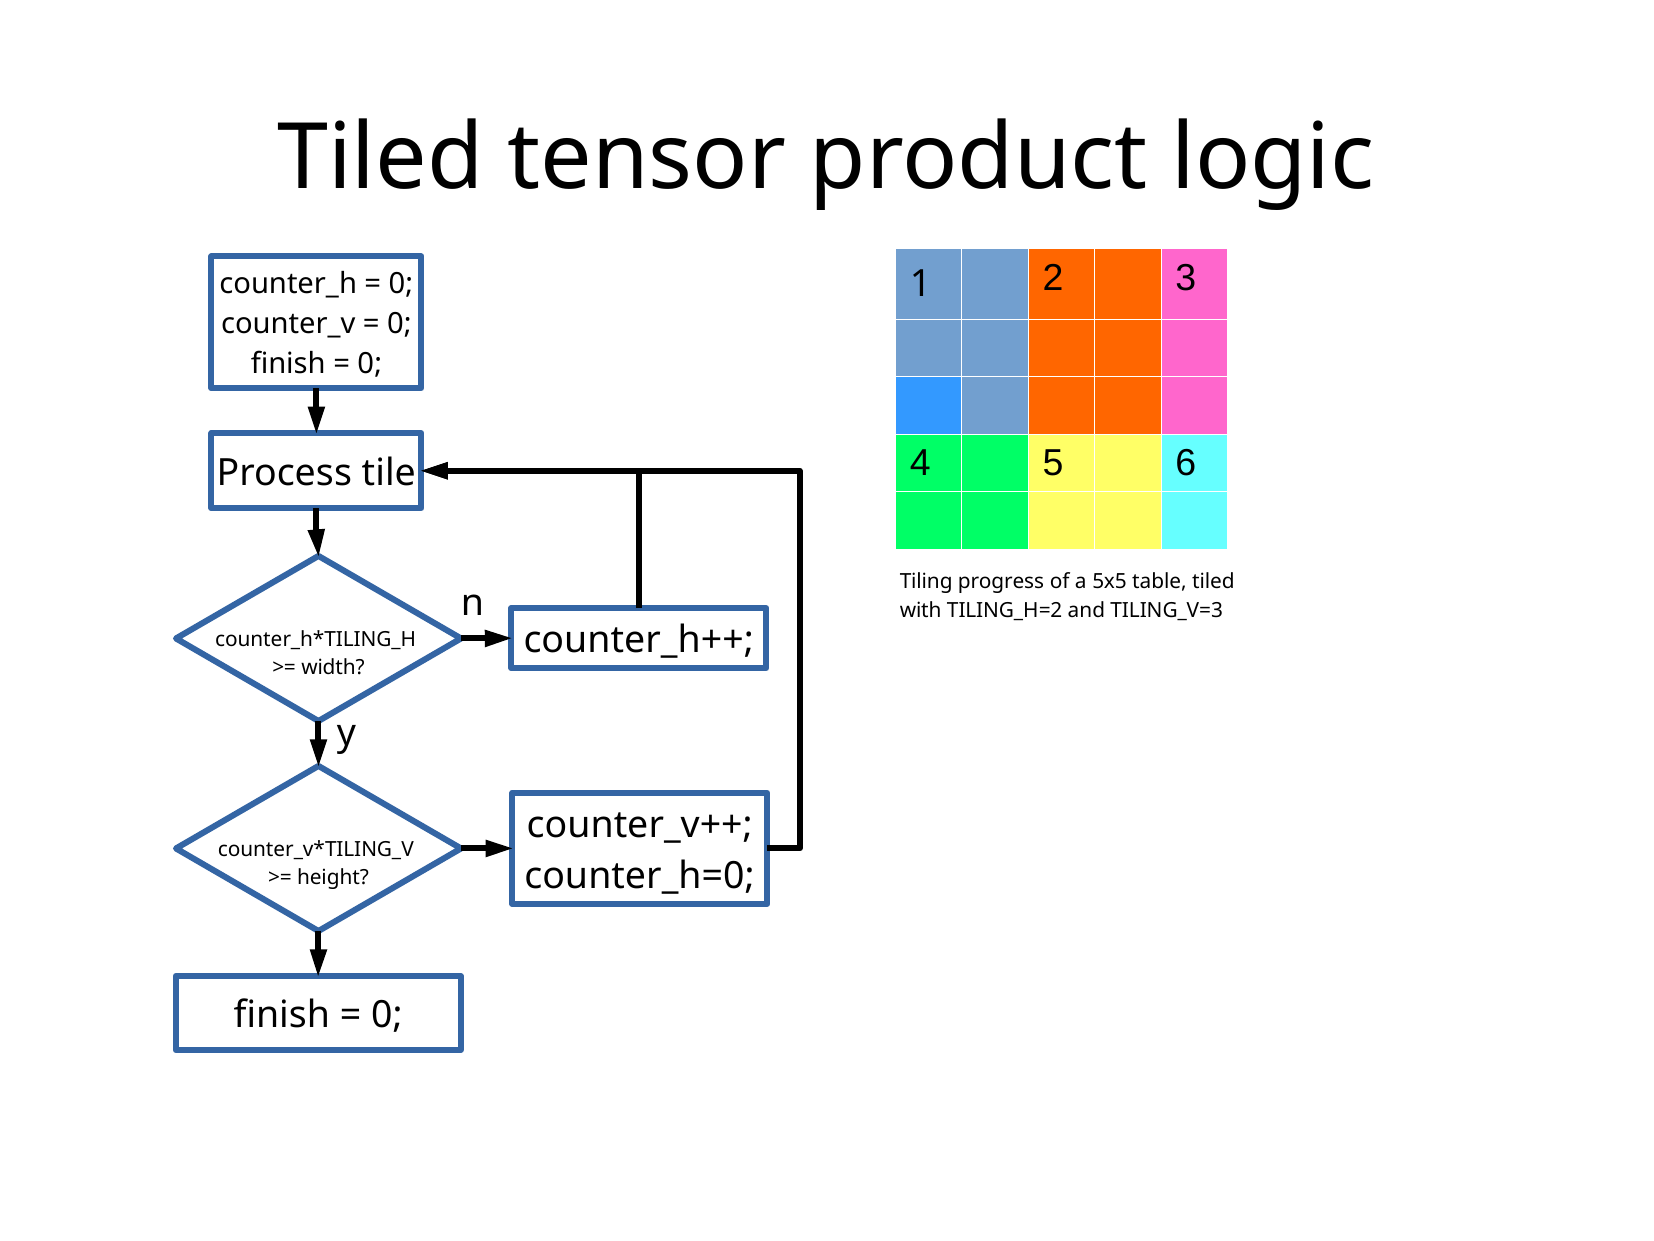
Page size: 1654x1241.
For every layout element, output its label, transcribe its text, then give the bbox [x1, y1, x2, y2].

table_cell [1095, 492, 1161, 549]
table_cell [896, 492, 961, 549]
table_cell [1029, 492, 1094, 549]
text_box counter_v*TILING_V >= height? [175, 766, 461, 931]
text_box Tiling progress of a 5x5 table, tiled with TILING_H=2 and TILING_V=3 [885, 559, 1269, 636]
table_cell [1162, 377, 1227, 434]
table_cell [896, 320, 961, 376]
title Tiled tensor product logic [82, 49, 1571, 257]
table_cell [962, 492, 1028, 549]
table_header [1095, 249, 1161, 319]
table_cell [1095, 320, 1161, 376]
text_box counter_v++; counter_h=0; [512, 792, 768, 904]
table_cell [1029, 320, 1094, 376]
text_box counter_h*TILING_H >= width? [175, 556, 461, 721]
text_box y [322, 698, 372, 769]
text_box counter_h++; [511, 608, 767, 669]
table_cell [962, 320, 1028, 376]
text_box Process tile [211, 433, 422, 509]
table_cell [1095, 377, 1161, 434]
table_header [962, 249, 1028, 319]
table_cell [896, 377, 961, 434]
table_cell [962, 377, 1028, 434]
table_header 1 [896, 249, 961, 319]
table_header 2 [1029, 249, 1094, 319]
table_cell 4 [896, 435, 961, 491]
table_cell 5 [1029, 435, 1094, 491]
table_cell [962, 435, 1028, 491]
table_cell [1162, 492, 1227, 549]
table_cell [1162, 320, 1227, 376]
text_box finish = 0; [175, 975, 461, 1051]
text_box counter_h = 0; counter_v = 0; finish = 0; [211, 256, 422, 389]
table_cell 6 [1162, 435, 1227, 491]
table_header 3 [1162, 249, 1227, 319]
table_cell [1095, 435, 1161, 491]
table_cell [1029, 377, 1094, 434]
text_box n [445, 568, 499, 639]
